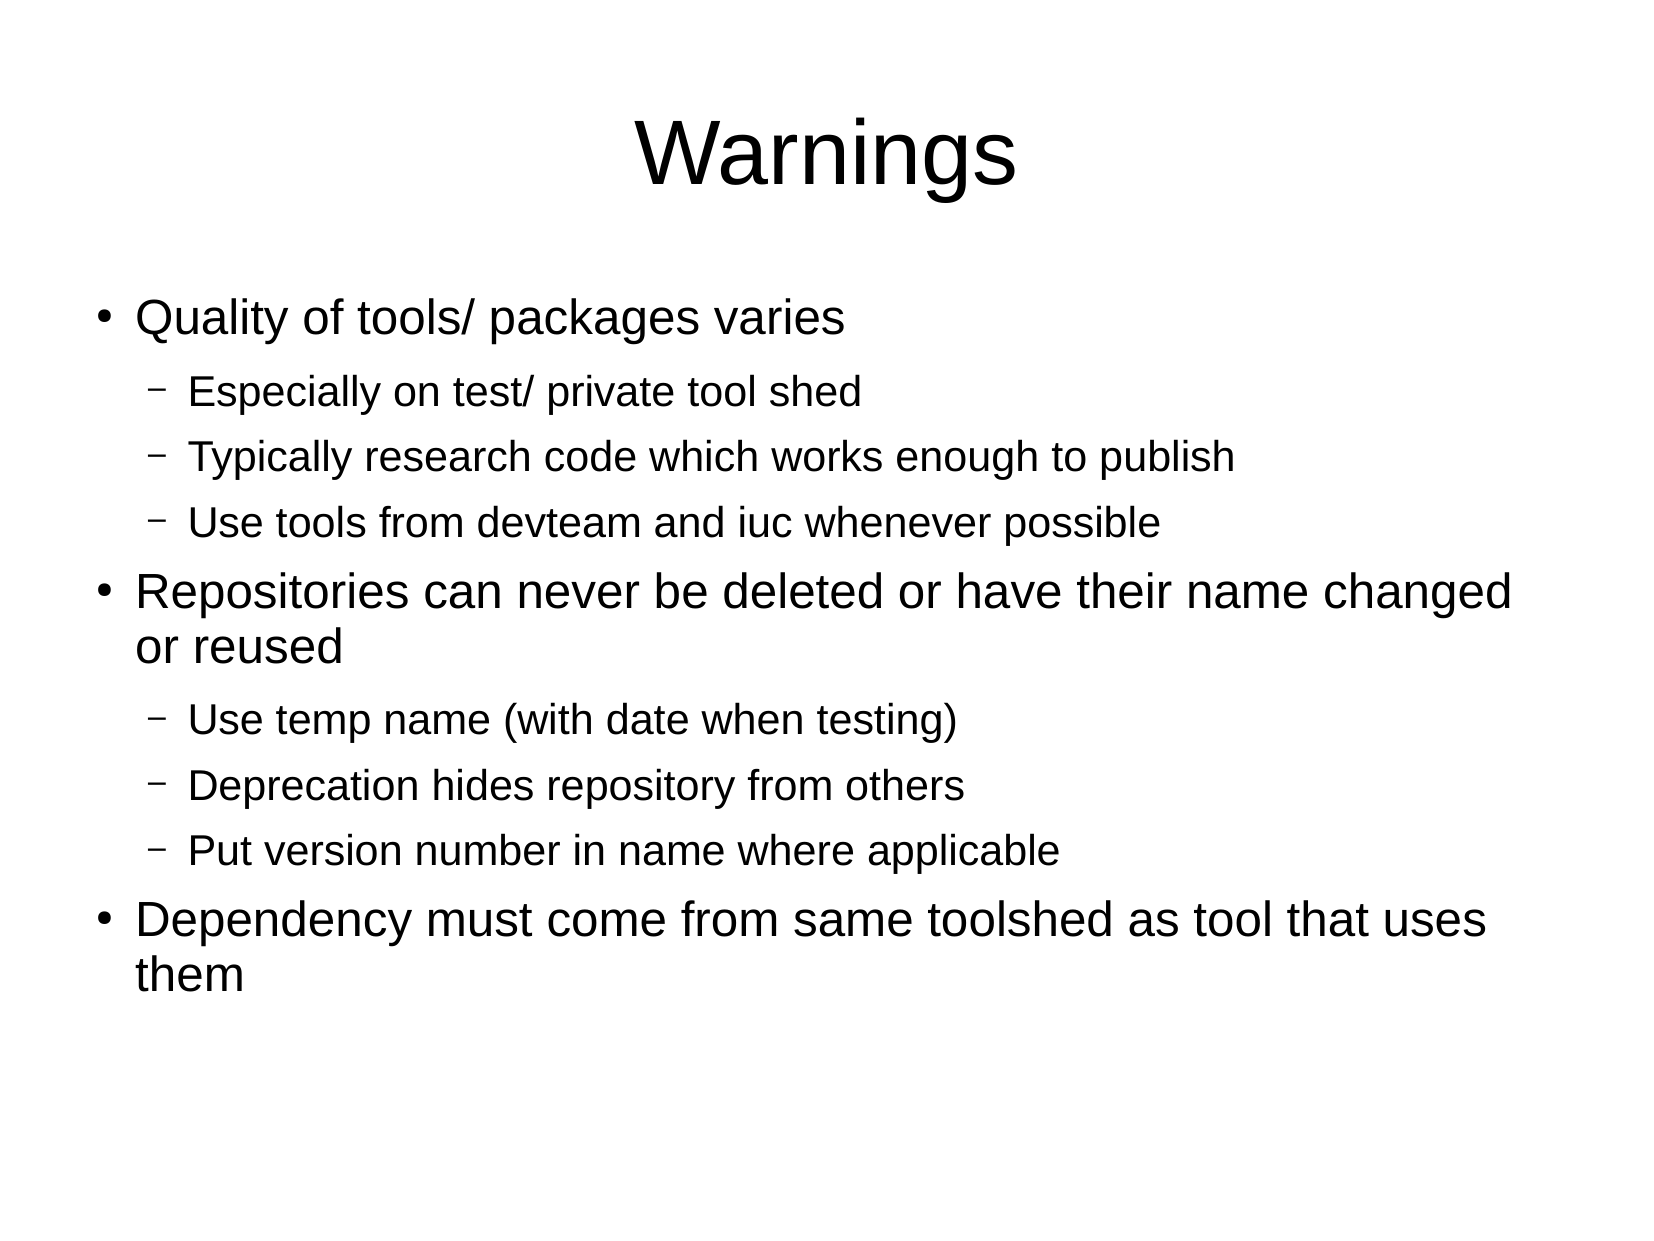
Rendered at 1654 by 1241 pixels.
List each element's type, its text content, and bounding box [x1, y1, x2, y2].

list Quality of tools/ packages varies Especially on test/ private tool shed Typically research code which works enough to publish Use tools from devteam and iuc whenever possible Repositories can never be deleted or have their name changed or reused Use temp name (with date when testing) Deprecation hides repository from others Put version number in name where applicable Dependency must come from same toolshed as tool that uses them [82, 290, 1571, 1010]
title Warnings [82, 49, 1571, 257]
